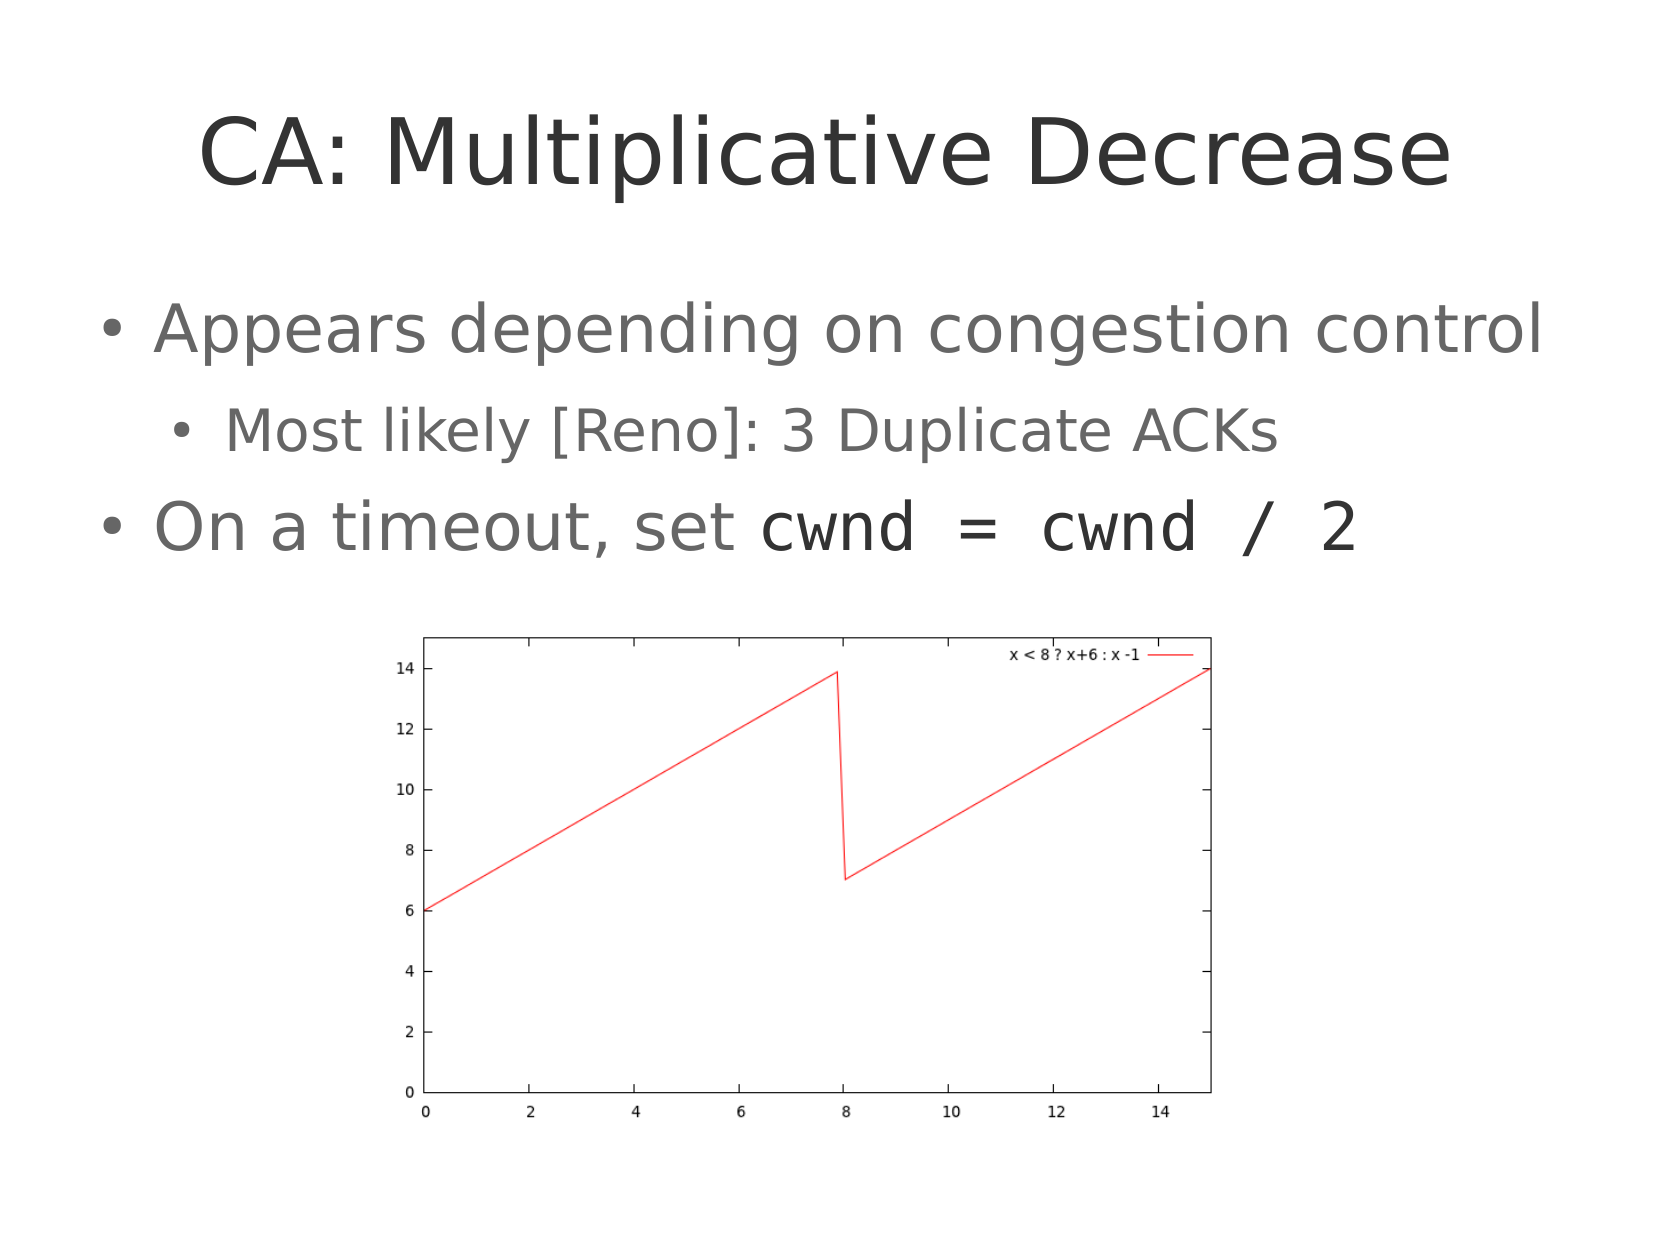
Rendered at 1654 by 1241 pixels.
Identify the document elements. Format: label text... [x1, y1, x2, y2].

picture [373, 619, 1238, 1131]
list Appears depending on congestion control Most likely [Reno]: 3 Duplicate ACKs On a timeout, set cwnd = cwnd / 2 [82, 290, 1571, 1109]
title CA: Multiplicative Decrease [82, 49, 1571, 257]
